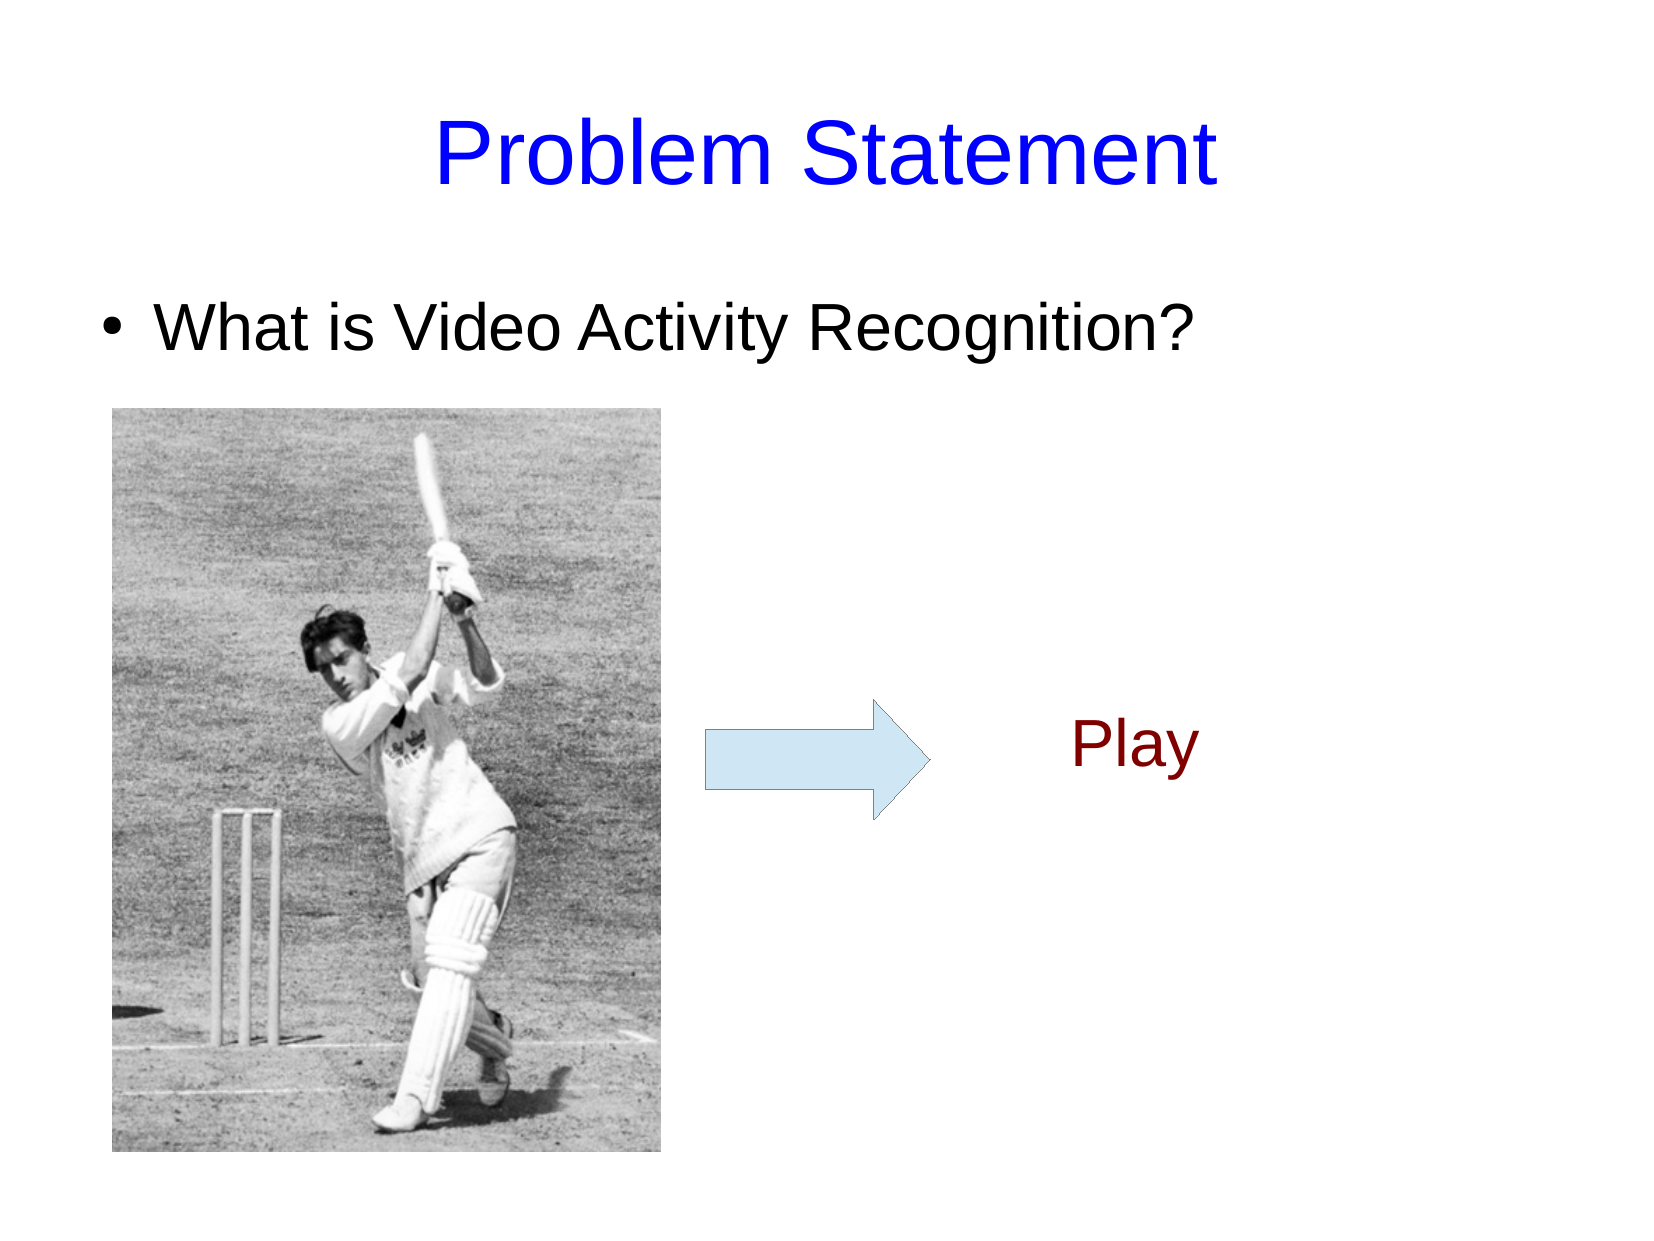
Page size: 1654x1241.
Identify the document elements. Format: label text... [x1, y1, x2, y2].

title Problem Statement [82, 49, 1571, 257]
picture [112, 408, 661, 1152]
text_box Play [999, 705, 1426, 871]
list What is Video Activity Recognition? [82, 290, 1538, 1010]
text_box [705, 699, 931, 820]
